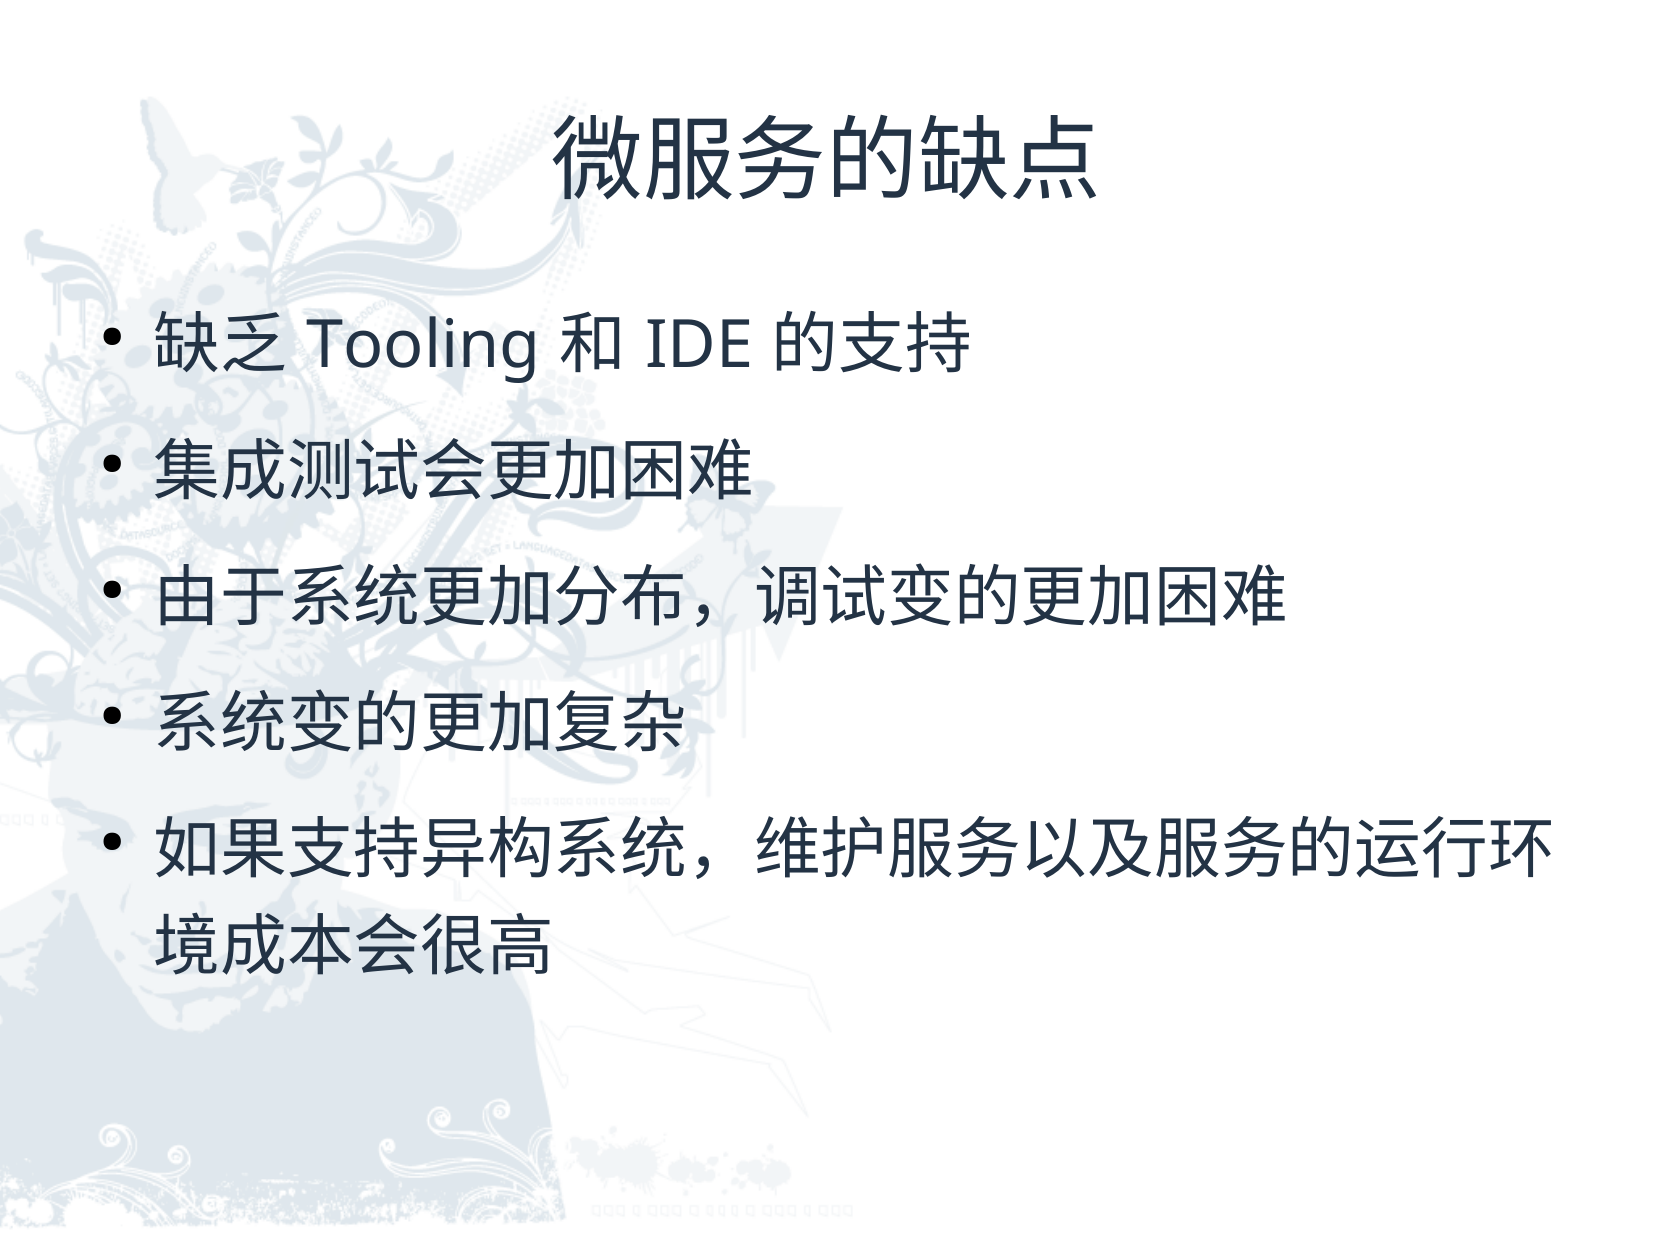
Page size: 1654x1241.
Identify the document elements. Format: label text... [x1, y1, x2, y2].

list 缺乏Tooling和IDE的支持 集成测试会更加困难 由于系统更加分布，调试变的更加困难 系统变的更加复杂 如果支持异构系统，维护服务以及服务的运行环境成本会很高 [82, 290, 1613, 1201]
picture [0, 0, 1654, 1241]
title 微服务的缺点 [82, 49, 1571, 257]
